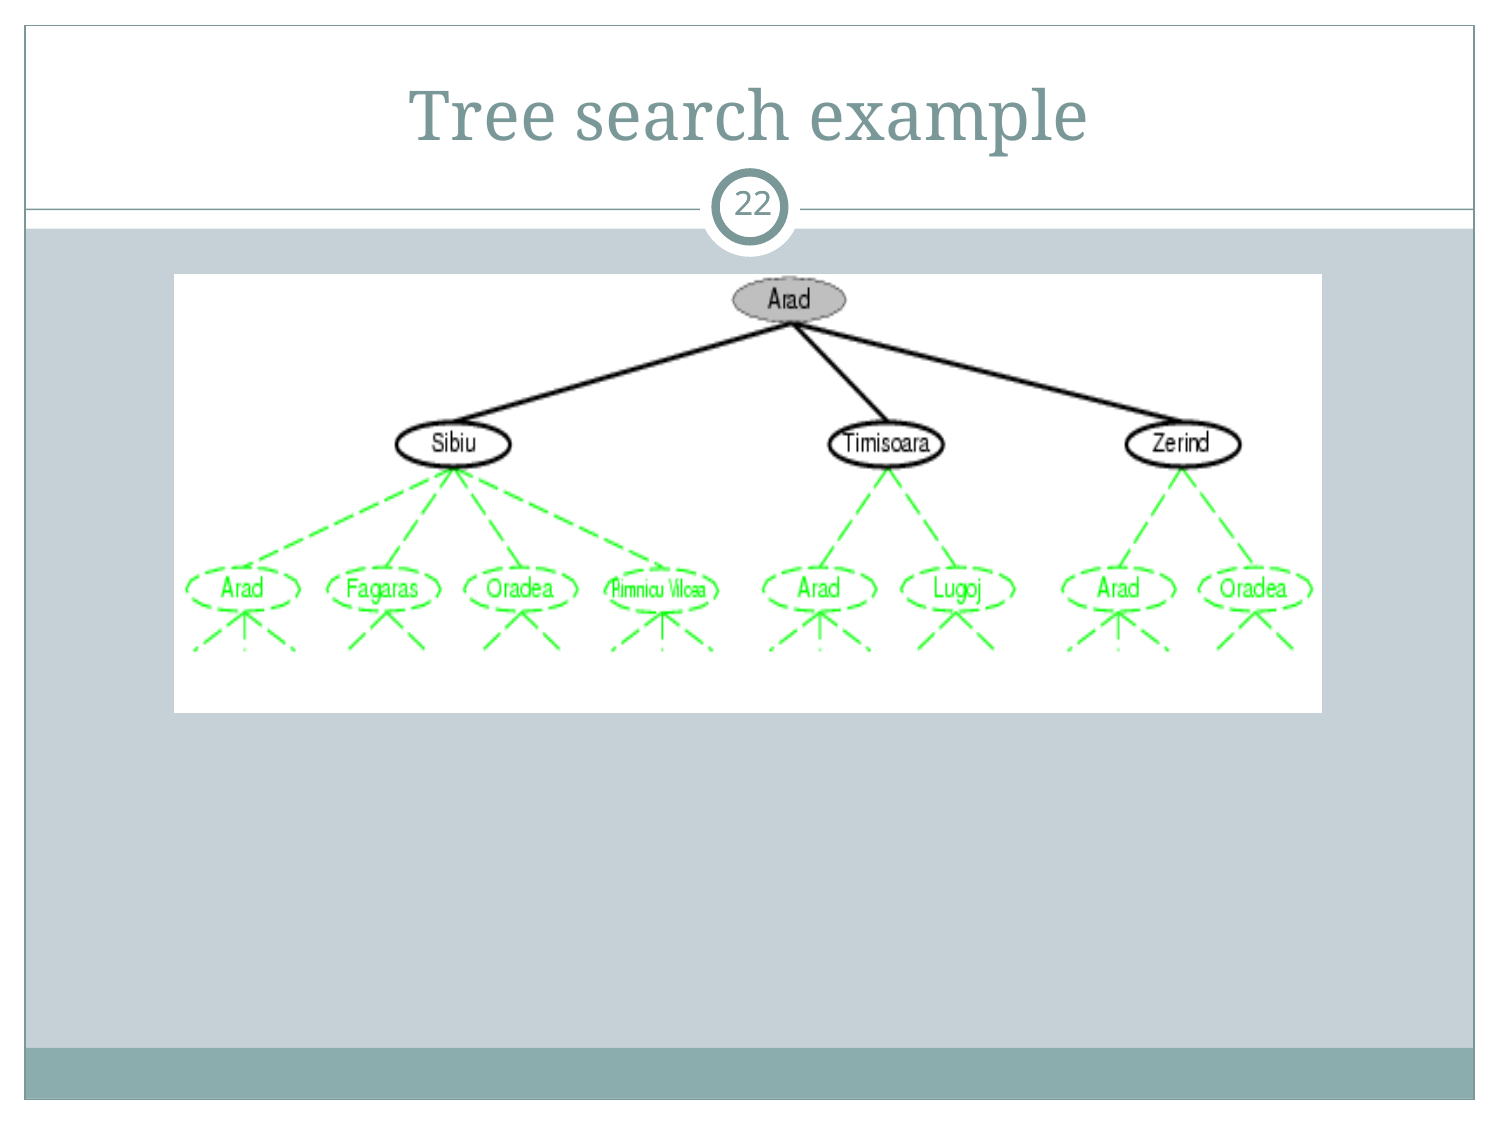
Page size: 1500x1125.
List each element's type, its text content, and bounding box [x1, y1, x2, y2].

title Tree search example [49, 37, 1450, 162]
picture [174, 274, 1322, 714]
slide_number <number> [715, 168, 791, 241]
